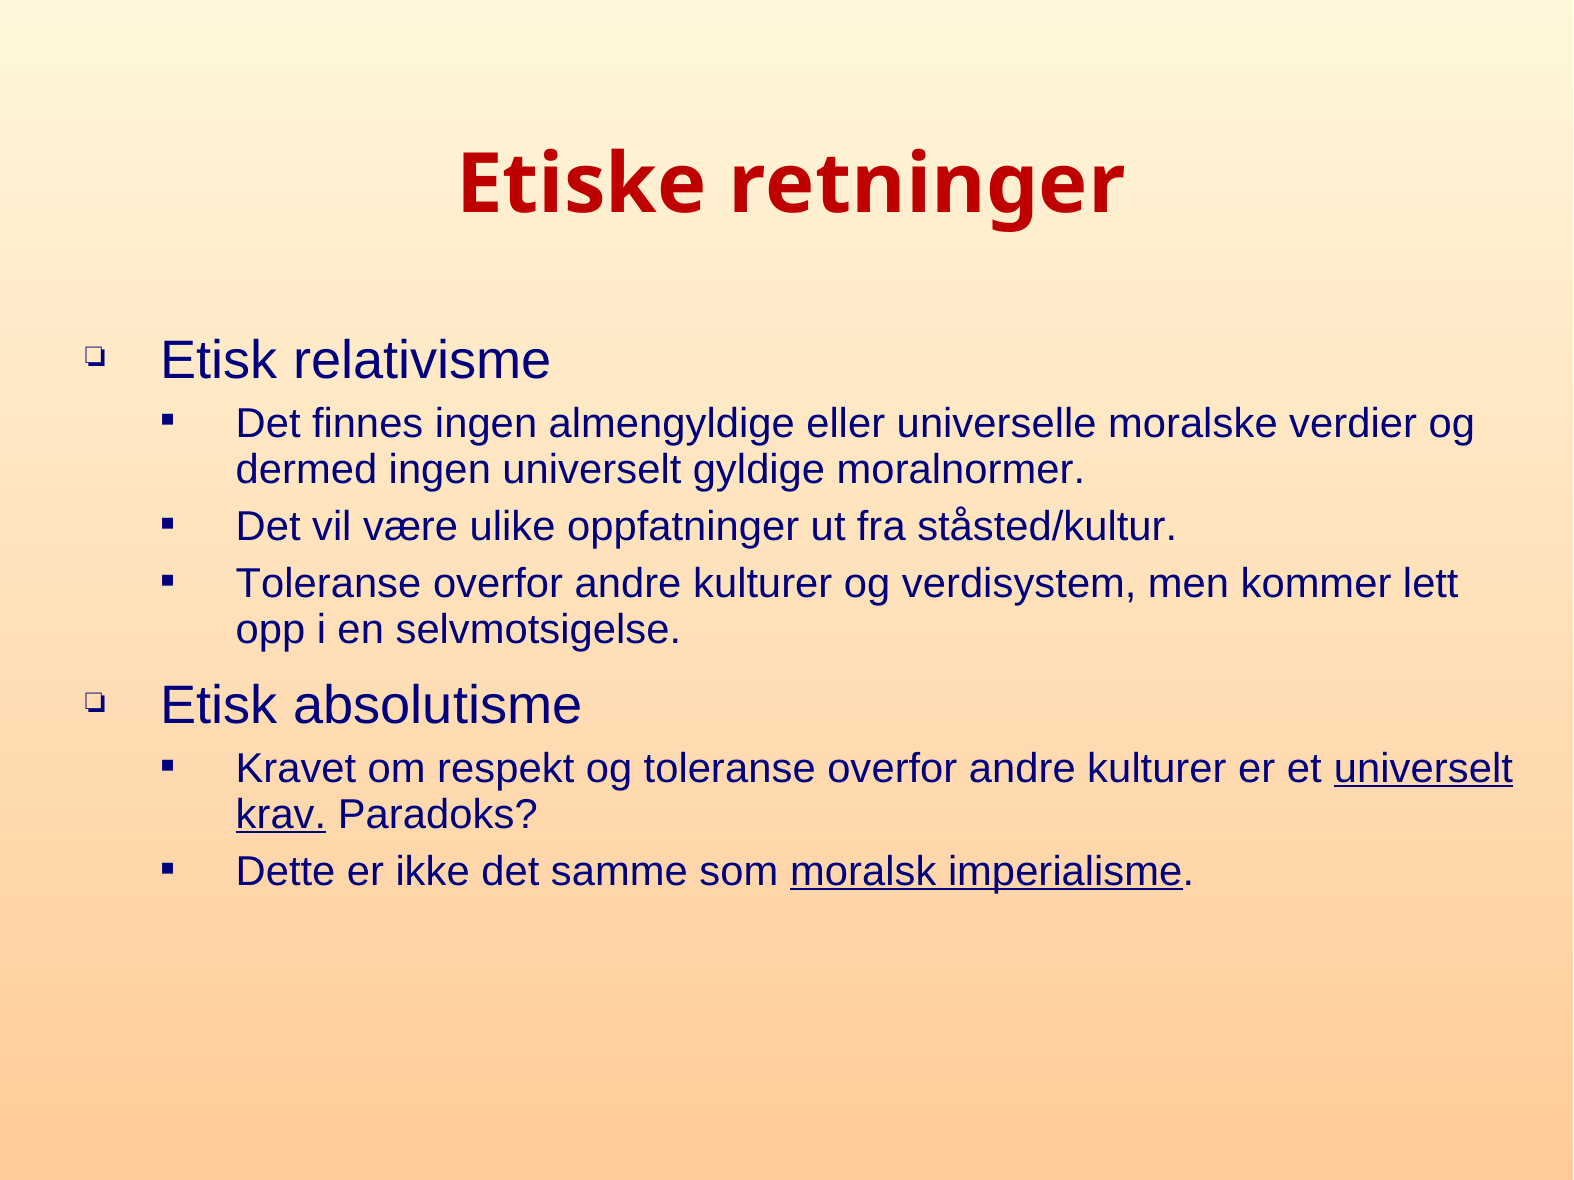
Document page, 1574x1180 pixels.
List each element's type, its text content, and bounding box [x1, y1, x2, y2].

list Etisk relativisme Det finnes ingen almengyldige eller universelle moralske verdier og dermed ingen universelt gyldige moralnormer. Det vil være ulike oppfatninger ut fra ståsted/kultur. Toleranse overfor andre kulturer og verdisystem, men kommer lett opp i en selvmotsigelse. Etisk absolutisme Kravet om respekt og toleranse overfor andre kulturer er et universelt krav. Paradoks? Dette er ikke det samme som moralsk imperialisme. [85, 336, 1539, 1170]
title Etiske retninger [39, 54, 1543, 309]
